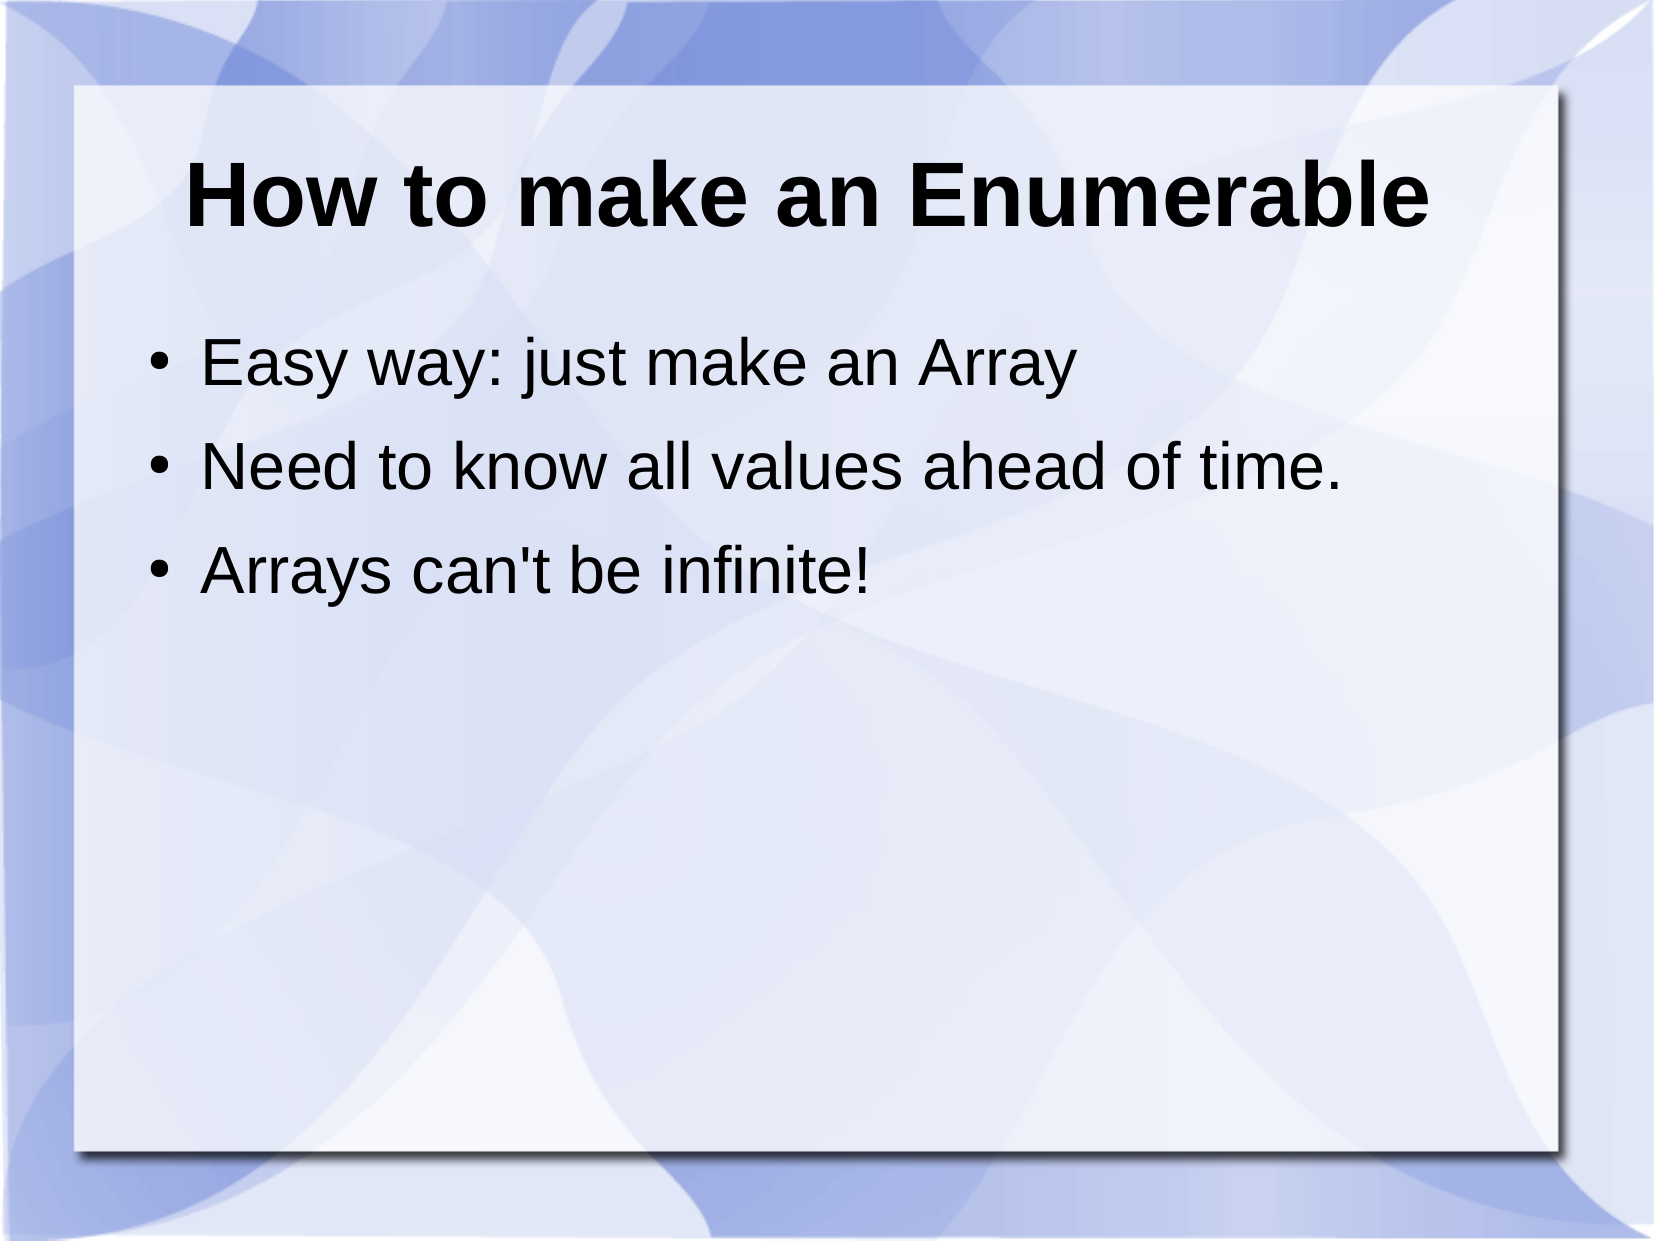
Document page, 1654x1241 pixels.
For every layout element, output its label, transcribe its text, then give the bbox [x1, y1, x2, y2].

list Easy way: just make an Array Need to know all values ahead of time. Arrays can't be infinite! [129, 324, 1489, 676]
title How to make an Enumerable [82, 90, 1536, 298]
picture [0, 0, 1654, 1241]
